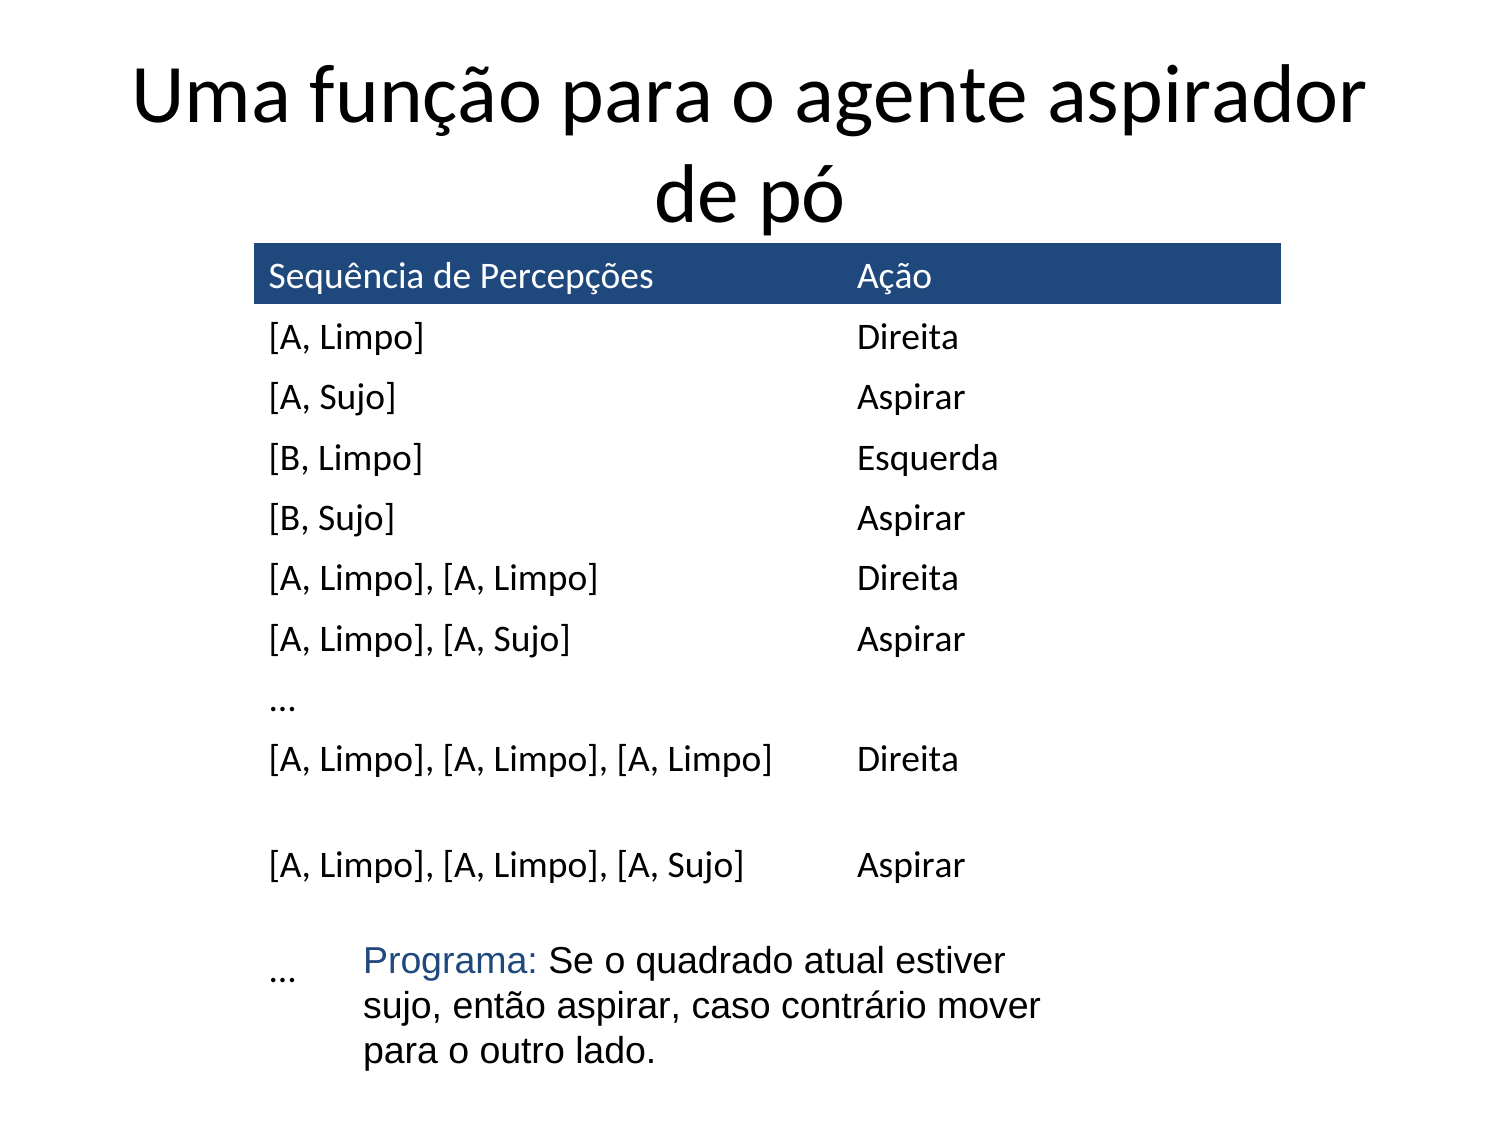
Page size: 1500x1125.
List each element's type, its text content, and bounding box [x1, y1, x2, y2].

table_cell [B, Limpo] [254, 425, 842, 485]
table_cell [A, Sujo] [254, 364, 842, 425]
table_cell ... [254, 666, 842, 727]
table_cell [A, Limpo], [A, Sujo] [254, 606, 842, 666]
title Uma função para o agente aspirador de pó [75, 31, 1426, 247]
table_cell [1108, 938, 1281, 998]
table_header Sequência de Percepções [254, 243, 842, 304]
table_cell Aspirar [842, 832, 1281, 938]
table_cell ... [254, 938, 348, 998]
text_box Programa: Se o quadrado atual estiver sujo, então aspirar, caso contrário mover para o outro lado. [348, 928, 1108, 1080]
table_cell Esquerda [842, 425, 1281, 485]
table_cell [B, Sujo] [254, 485, 842, 546]
table_cell Direita [842, 304, 1281, 364]
table_cell Aspirar [842, 606, 1281, 666]
table_cell [A, Limpo], [A, Limpo] [254, 546, 842, 606]
table_cell Aspirar [842, 485, 1281, 546]
table_cell [A, Limpo] [254, 304, 842, 364]
table_cell Direita [842, 546, 1281, 606]
table_header Ação [842, 243, 1281, 304]
table_cell [A, Limpo], [A, Limpo], [A, Sujo] [254, 832, 842, 938]
table_cell Aspirar [842, 364, 1281, 425]
table_cell [A, Limpo], [A, Limpo], [A, Limpo] [254, 727, 842, 832]
table_cell [842, 666, 1281, 727]
table_cell Direita [842, 727, 1281, 832]
